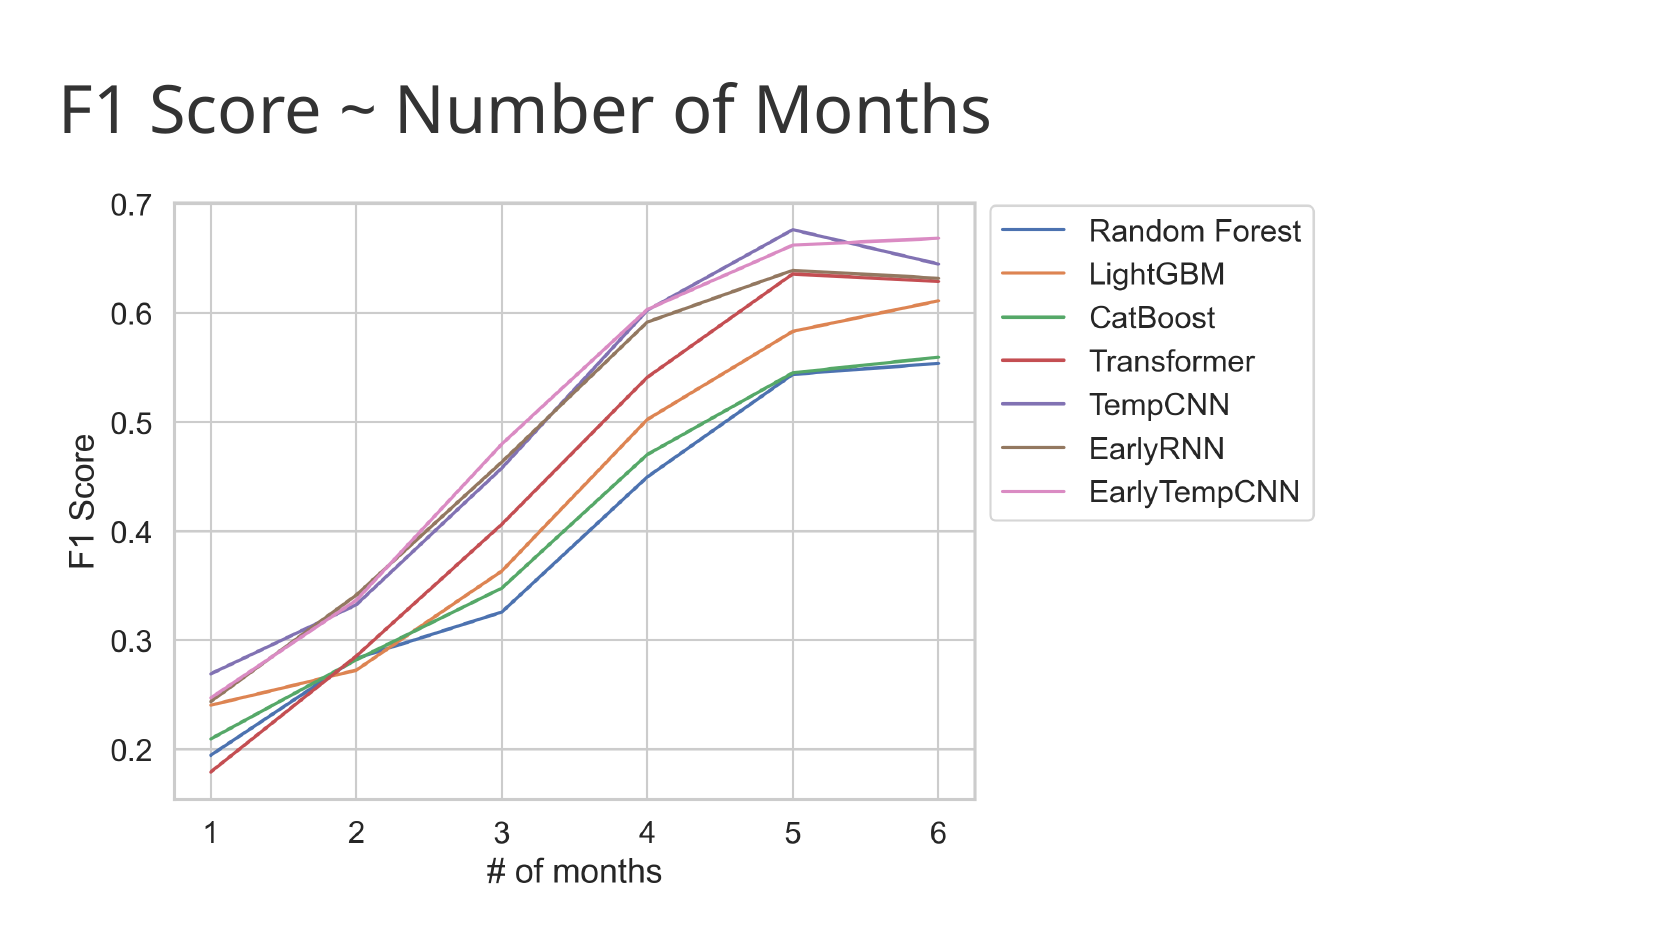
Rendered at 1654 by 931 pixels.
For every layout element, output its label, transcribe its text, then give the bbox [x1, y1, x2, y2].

title F1 Score ~ Number of Months [59, 53, 1595, 154]
picture [53, 177, 1329, 905]
